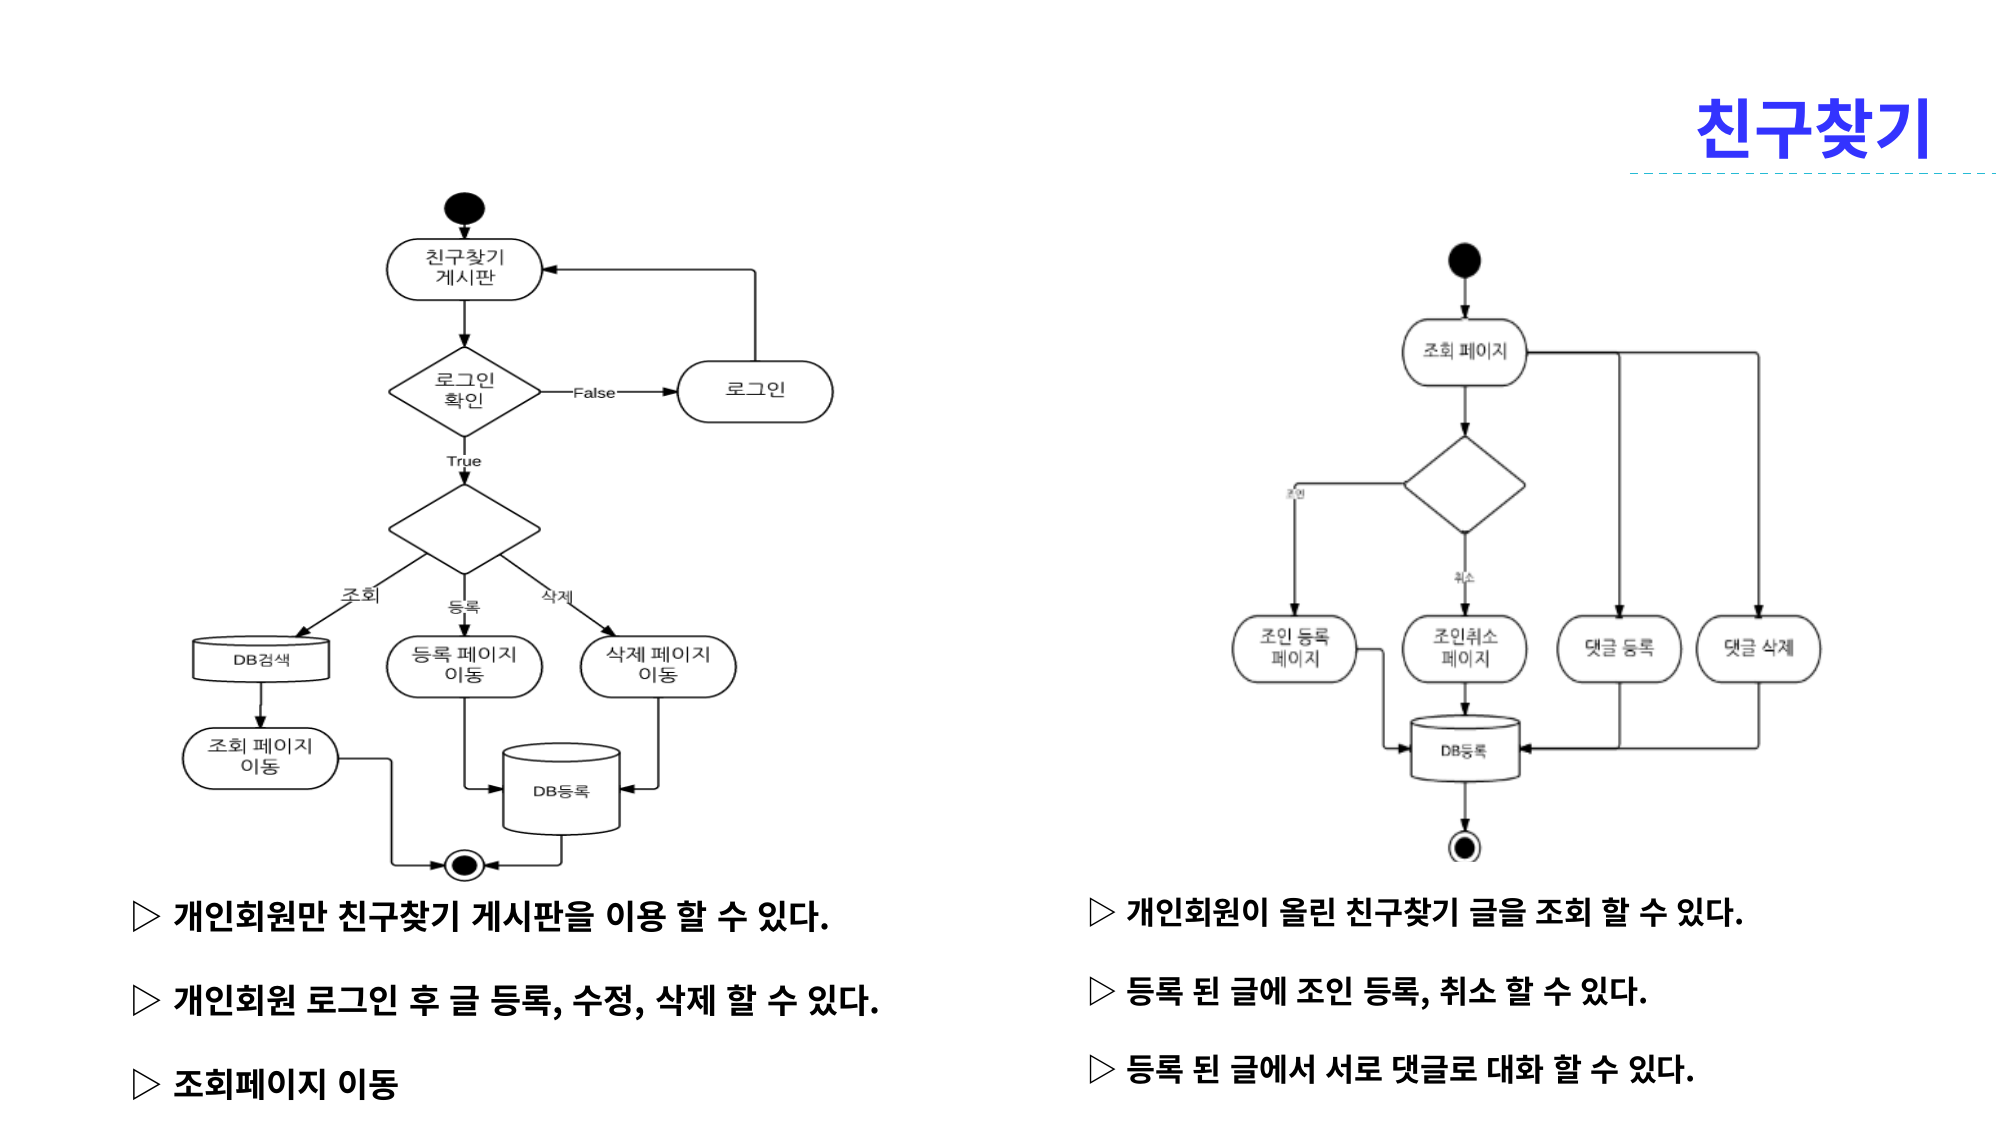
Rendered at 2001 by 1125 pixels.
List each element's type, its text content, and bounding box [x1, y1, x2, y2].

picture [1204, 221, 1832, 861]
title ▷ 개인회원이 올린 친구찾기 글을 조회 할 수 있다. ▷ 등록 된 글에 조인 등록, 취소 할 수 있다. ▷ 등록 된 글에서 서로 댓글로 대화 할 수 있다. [1086, 871, 1890, 1088]
picture [165, 183, 851, 892]
title ▷ 개인회원만 친구찾기 게시판을 이용 할 수 있다. ▷ 개인회원 로그인 후 글 등록, 수정, 삭제 할 수 있다. ▷ 조회페이지 이동 [129, 872, 1016, 1105]
text_box 친구찾기 [1679, 33, 1950, 184]
